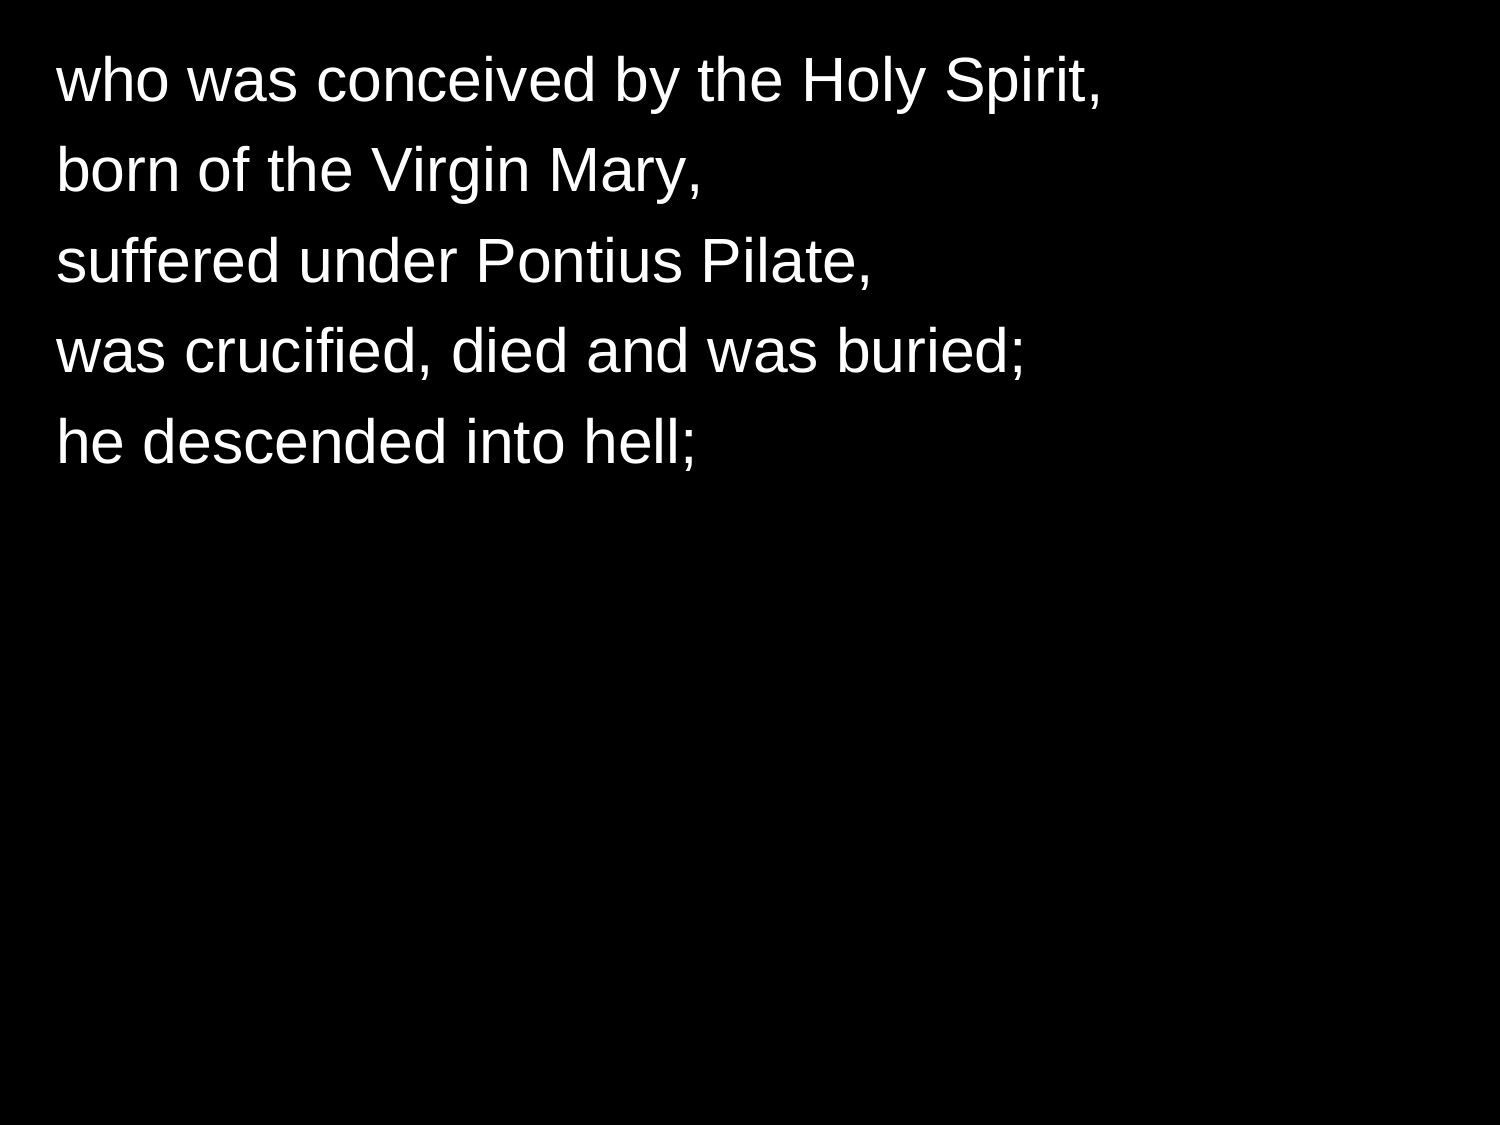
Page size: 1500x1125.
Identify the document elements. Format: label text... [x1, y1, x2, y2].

list who was conceived by the Holy Spirit, born of the Virgin Mary, suffered under Pontius Pilate, was crucified, died and was buried; he descended into hell; [41, 31, 1378, 873]
